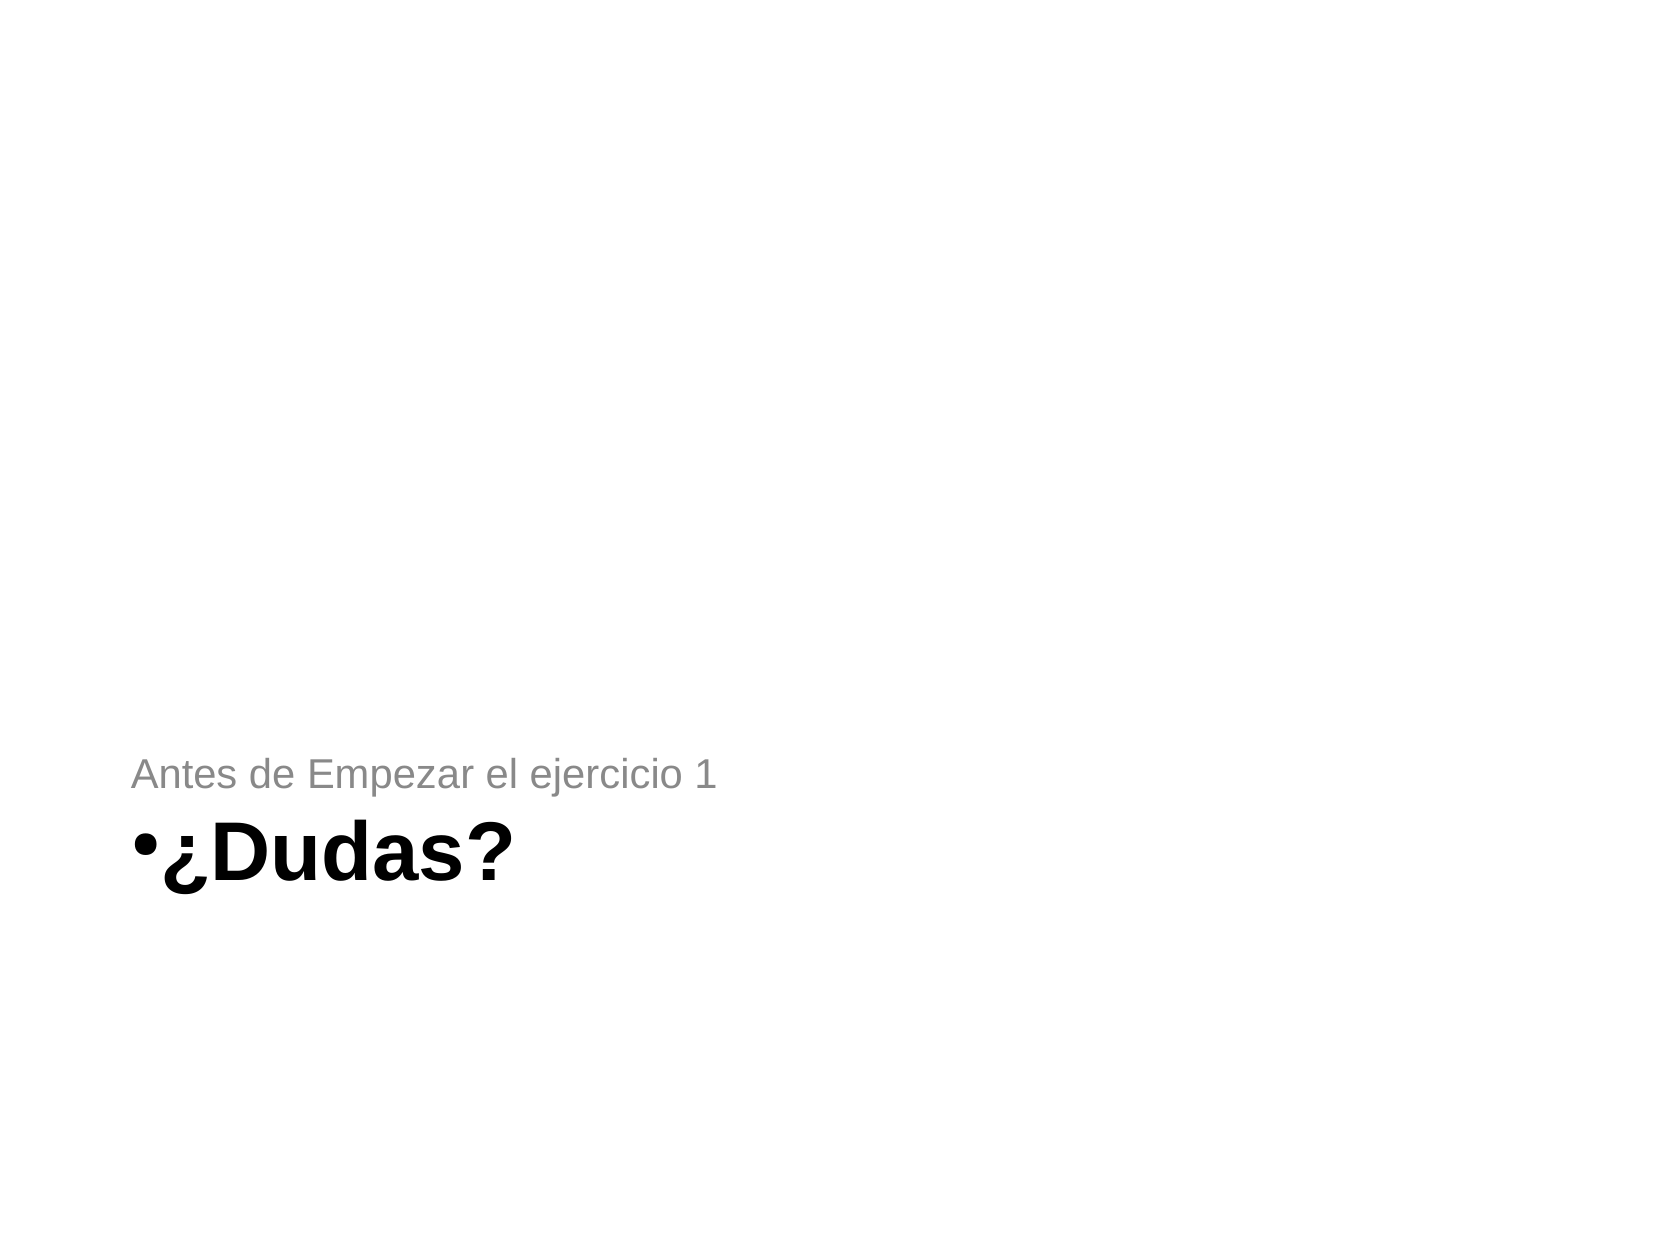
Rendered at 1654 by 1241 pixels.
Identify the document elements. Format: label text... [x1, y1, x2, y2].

list Antes de Empezar el ejercicio 1 [130, 525, 1537, 797]
title ¿Dudas? [130, 797, 1537, 1044]
